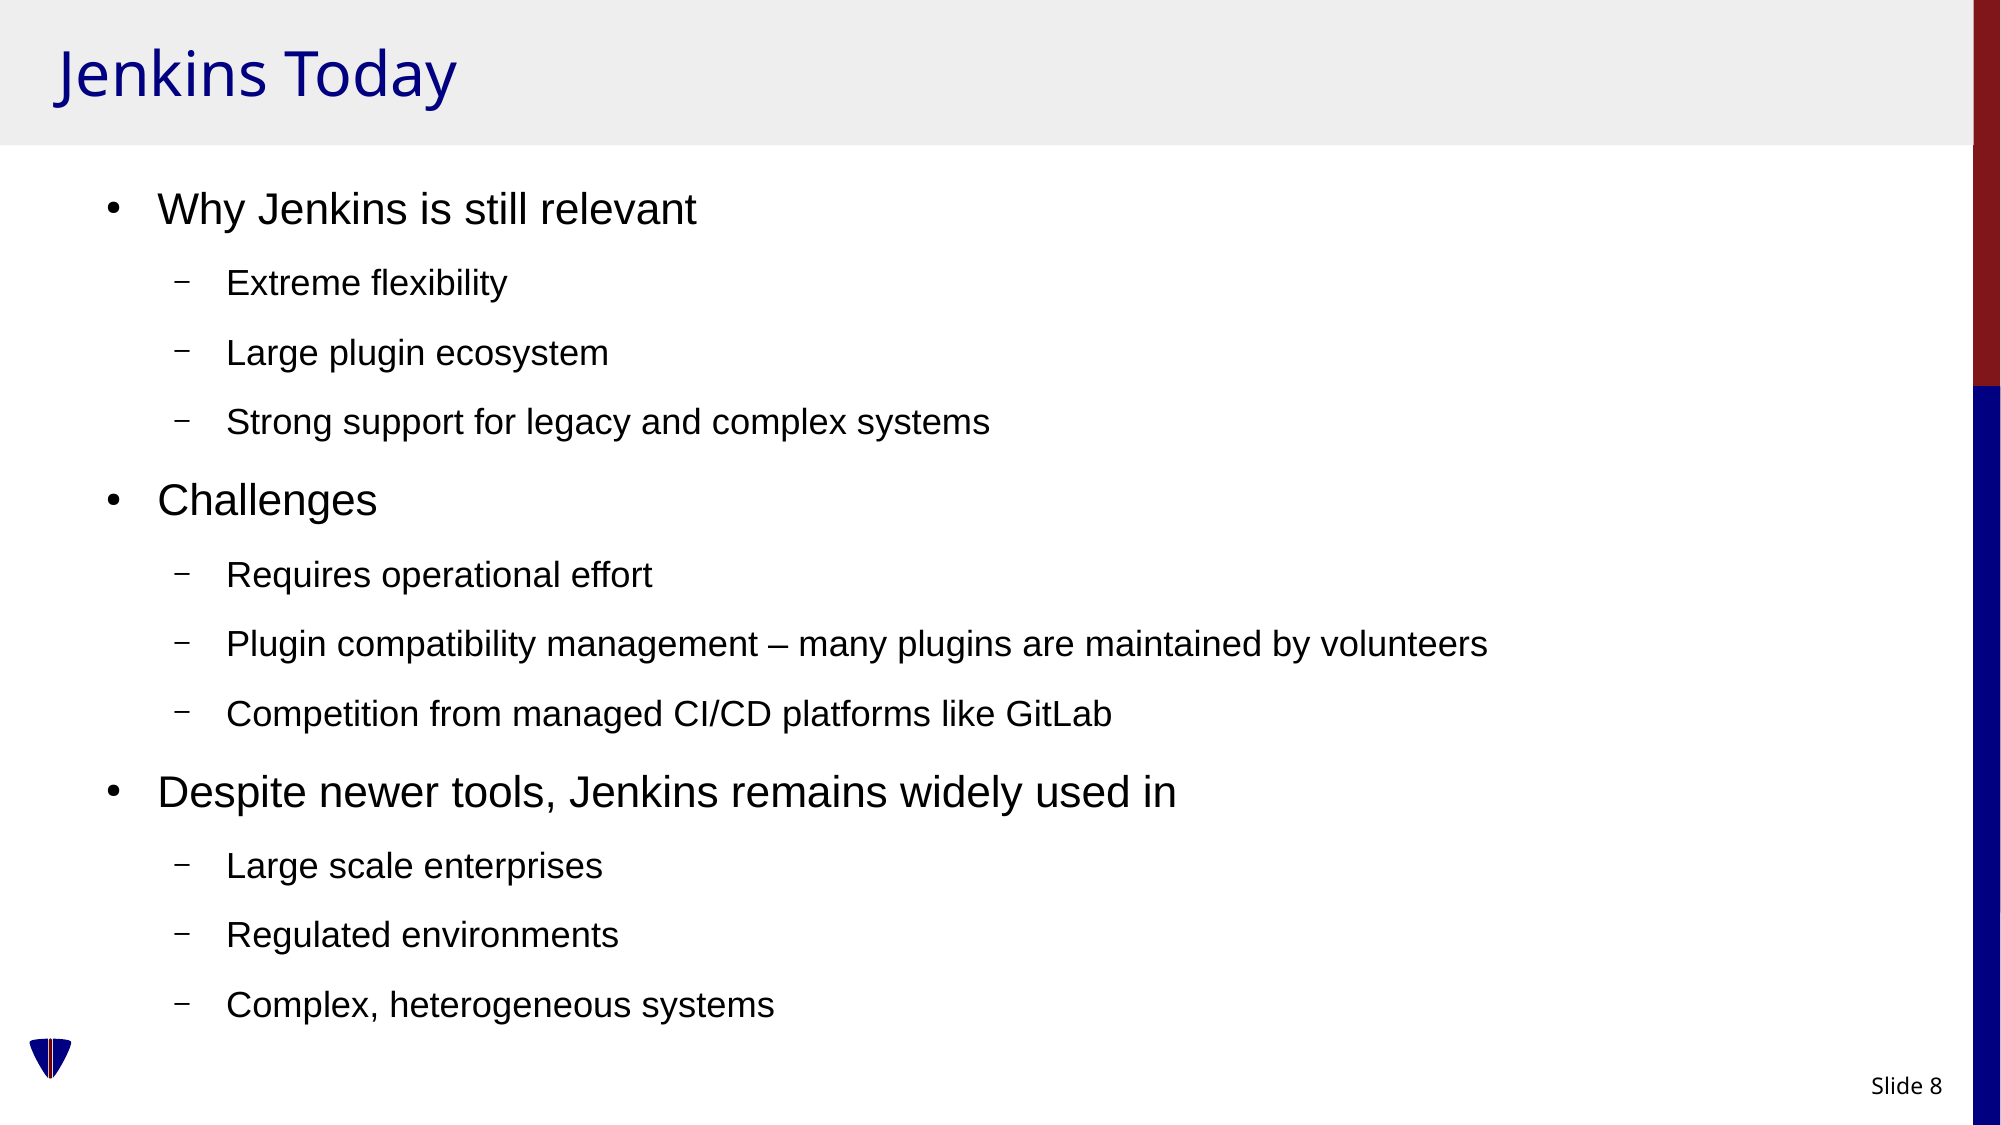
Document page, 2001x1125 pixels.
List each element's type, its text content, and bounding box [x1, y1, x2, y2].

title Jenkins Today [0, 0, 1974, 146]
list Why Jenkins is still relevant Extreme flexibility Large plugin ecosystem Strong support for legacy and complex systems Challenges Requires operational effort Plugin compatibility management – many plugins are maintained by volunteers Competition from managed CI/CD platforms like GitLab Despite newer tools, Jenkins remains widely used in Large scale enterprises Regulated environments Complex, heterogeneous systems [88, 177, 1802, 1034]
